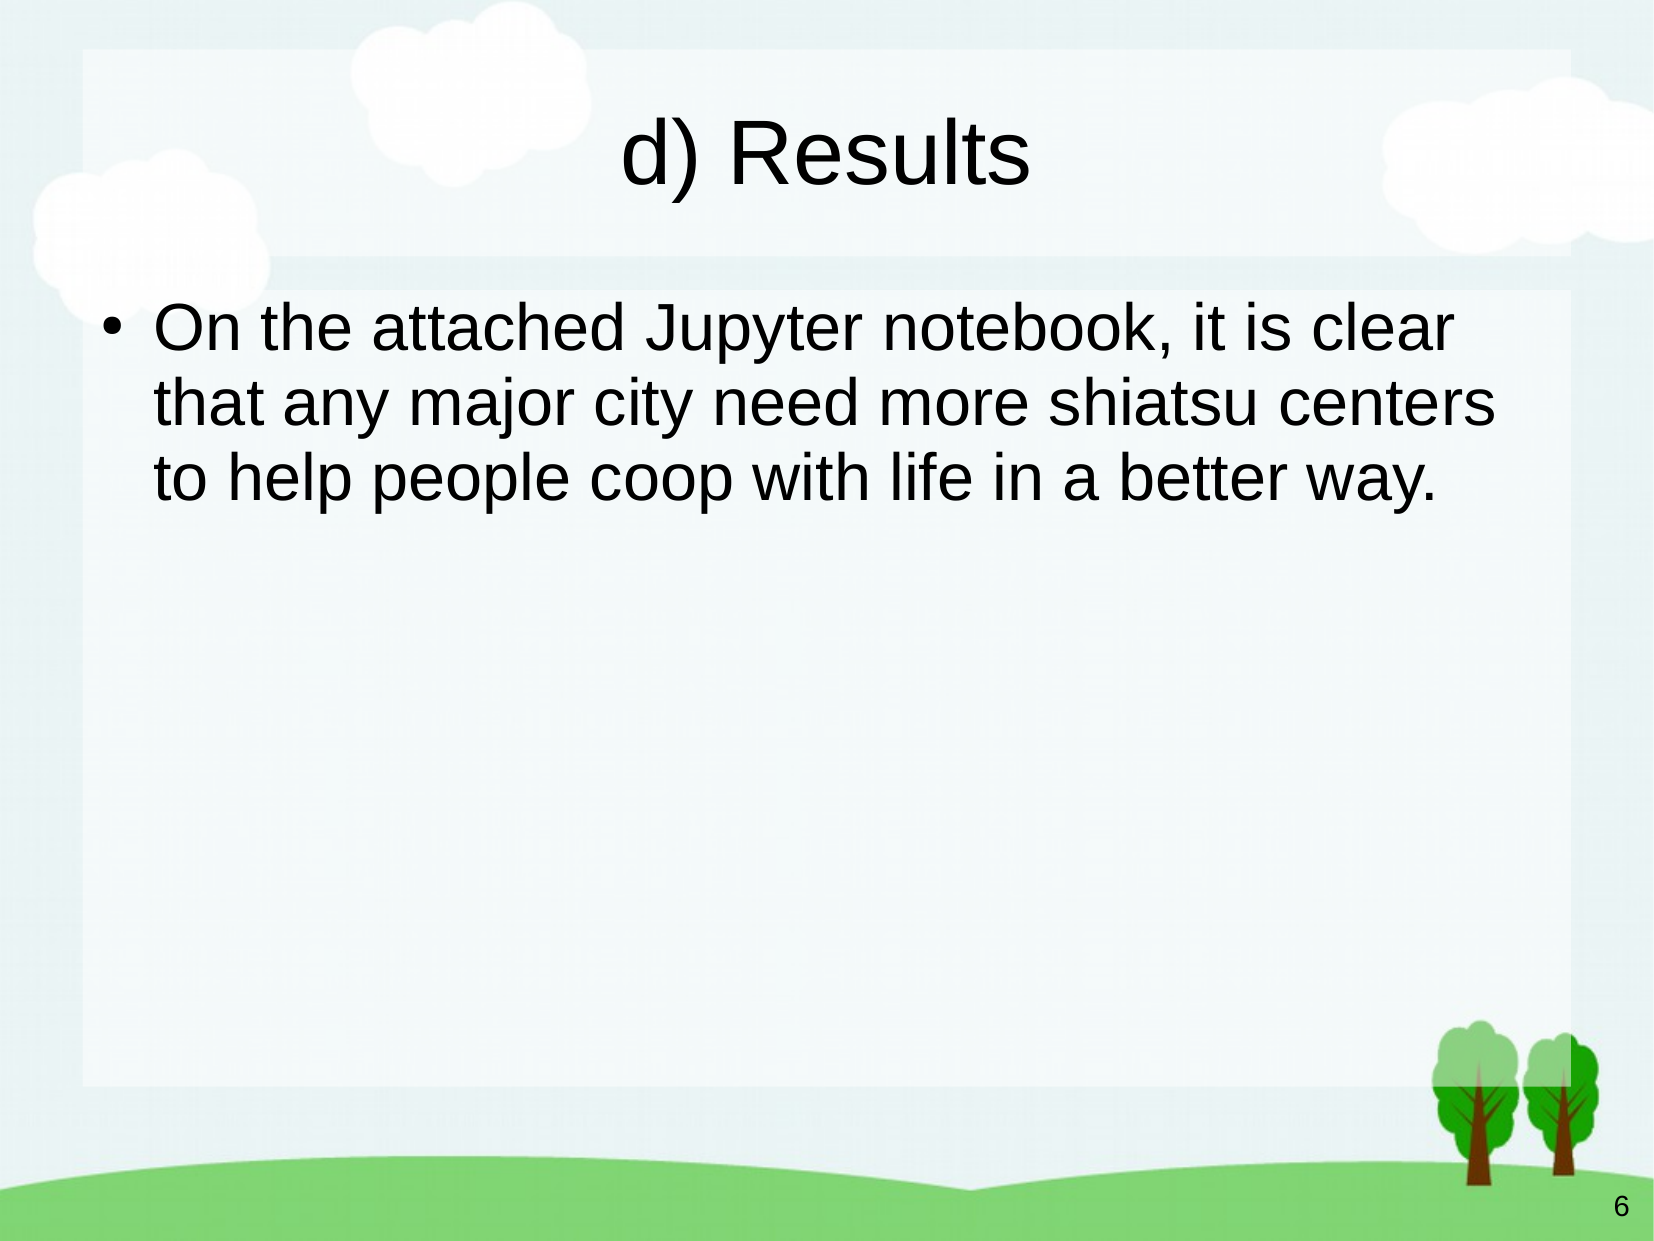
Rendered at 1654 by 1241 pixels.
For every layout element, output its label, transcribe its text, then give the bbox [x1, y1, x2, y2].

list On the attached Jupyter notebook, it is clear that any major city need more shiatsu centers to help people coop with life in a better way. [82, 290, 1571, 1087]
title d) Results [82, 49, 1571, 257]
picture [0, 0, 1654, 1241]
